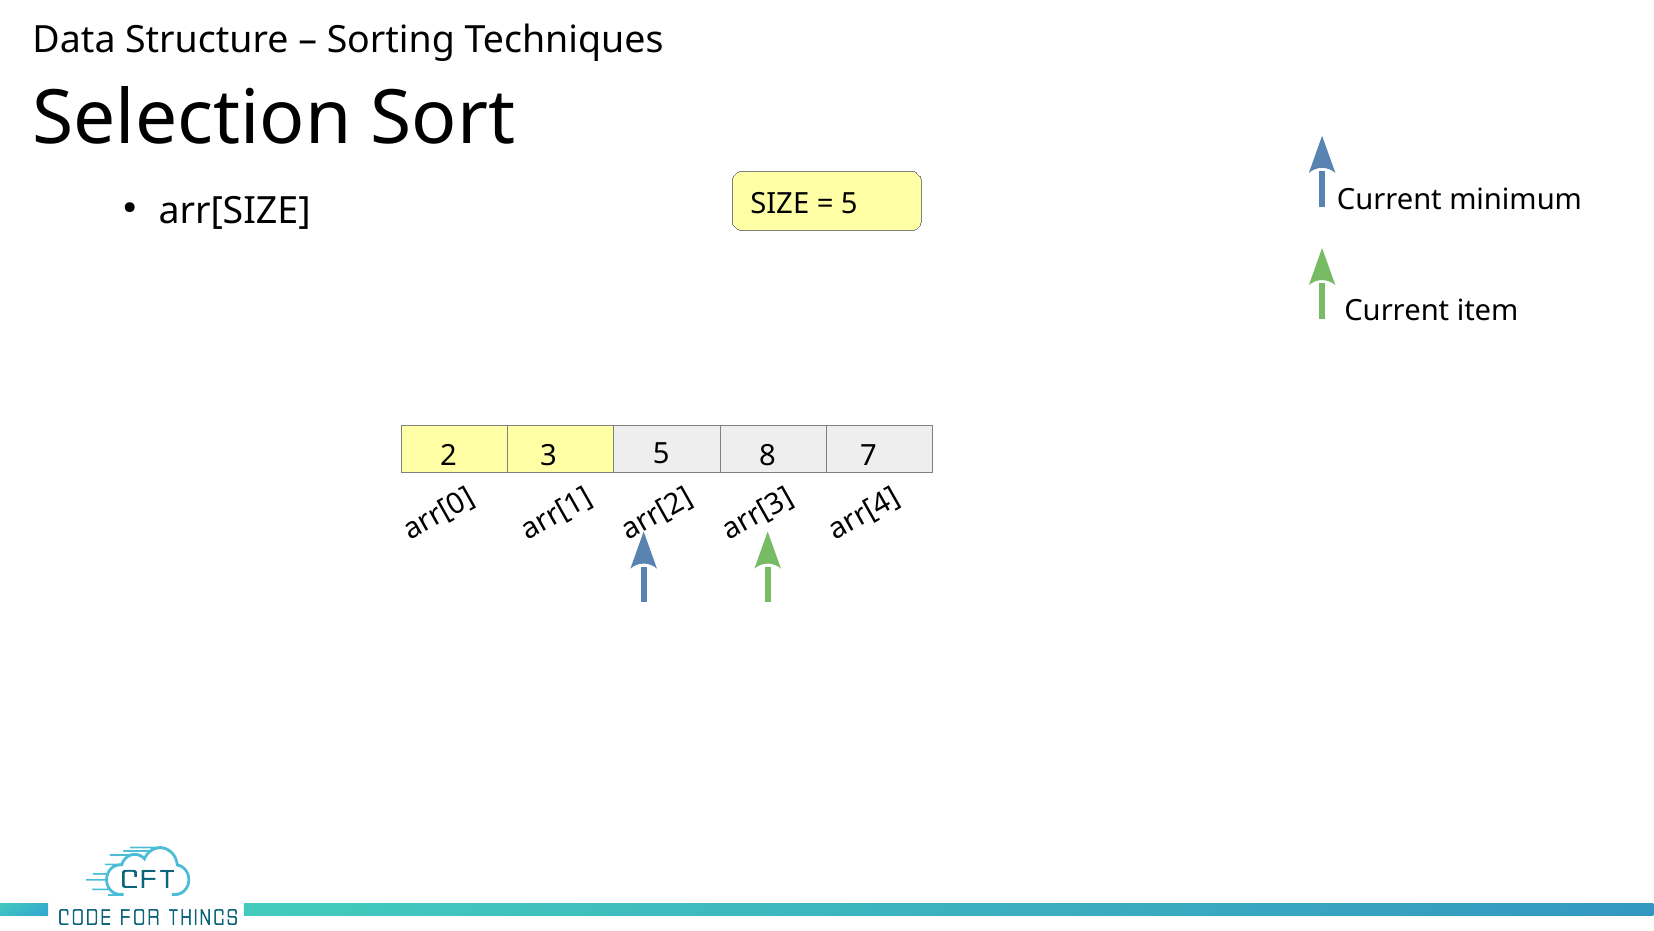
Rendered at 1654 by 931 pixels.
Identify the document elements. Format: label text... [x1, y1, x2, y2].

title Data Structure – Sorting Techniques Selection Sort [32, 12, 1184, 166]
text_box [732, 171, 922, 231]
text_box arr[3] [696, 450, 839, 566]
text_box [401, 425, 638, 473]
text_box Current minimum [1322, 171, 1611, 221]
text_box 2 [425, 427, 492, 477]
text_box arr[4] [806, 450, 957, 587]
text_box 3 [525, 427, 593, 477]
text_box arr[SIZE] [108, 176, 353, 243]
text_box 5 [638, 425, 724, 475]
text_box arr[2] [596, 475, 733, 566]
text_box 7 [845, 427, 912, 477]
text_box Current item [1329, 281, 1545, 331]
picture [59, 846, 237, 925]
text_box arr[1] [495, 461, 632, 587]
text_box 8 [744, 427, 793, 477]
text_box SIZE = 5 [735, 175, 916, 225]
text_box [724, 425, 933, 473]
text_box arr[0] [377, 473, 519, 566]
